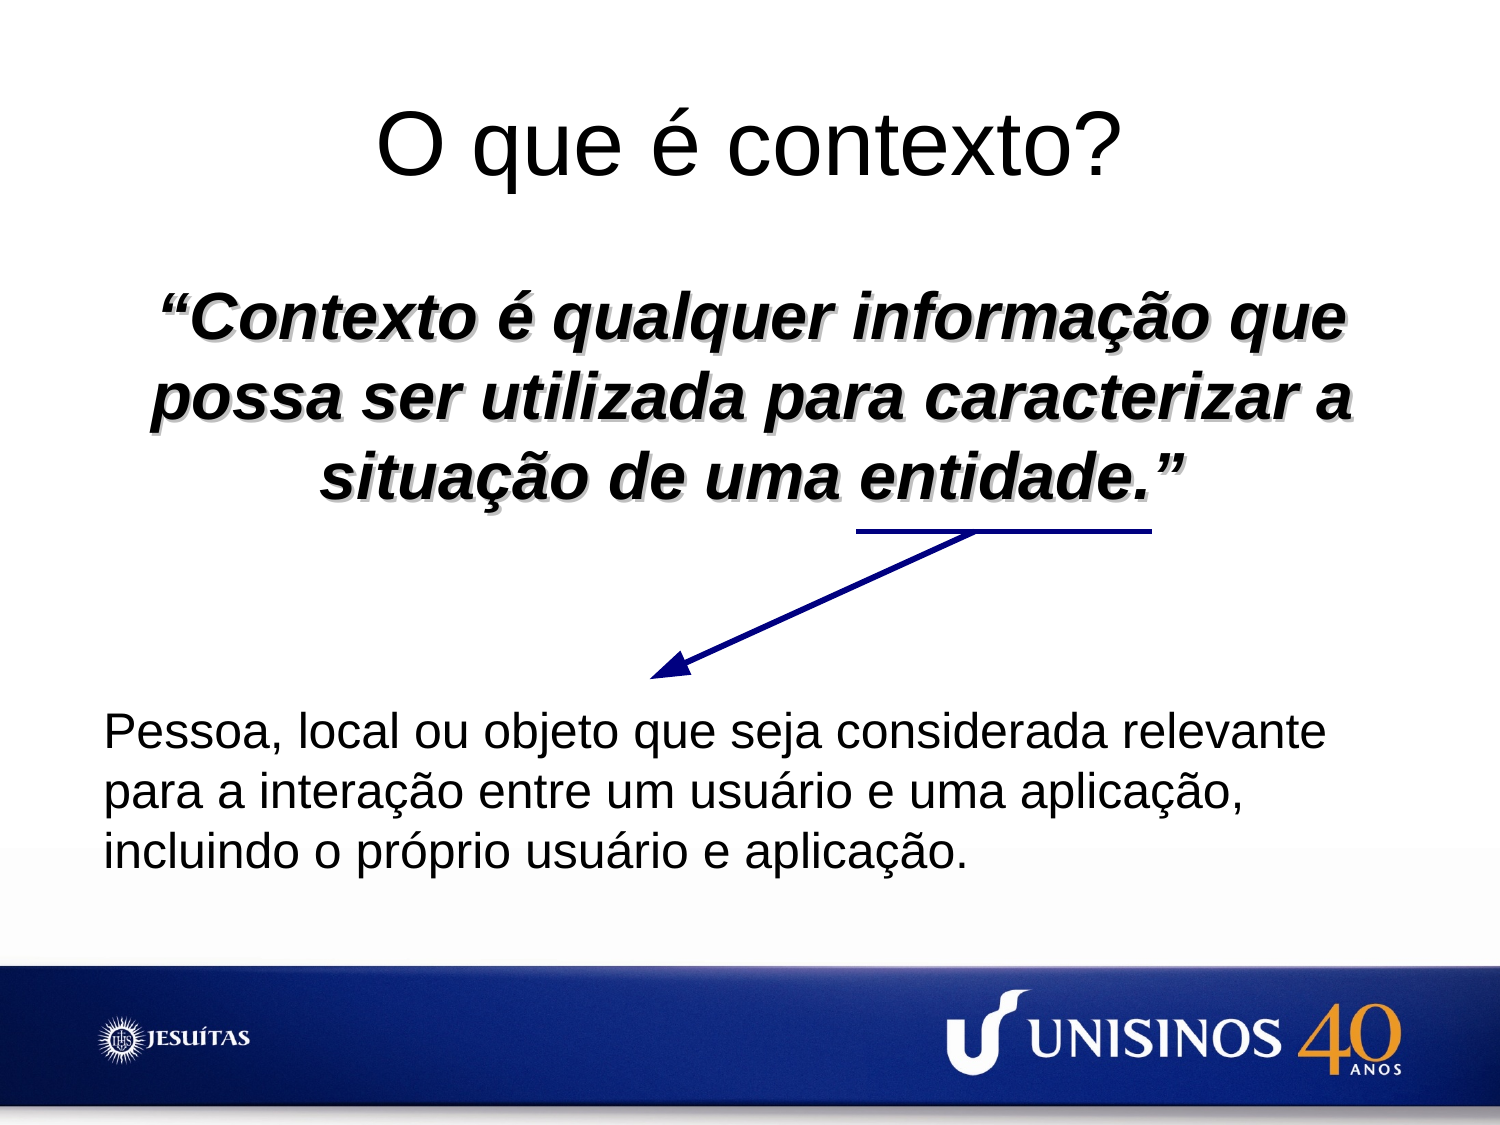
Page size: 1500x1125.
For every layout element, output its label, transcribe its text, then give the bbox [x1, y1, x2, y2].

text_box “Contexto é qualquer informação que possa ser utilizada para caracterizar a situação de uma entidade.” [88, 265, 1418, 521]
title O que é contexto? [75, 45, 1426, 233]
picture [0, 848, 1500, 1125]
text_box Pessoa, local ou objeto que seja considerada relevante para a interação entre um usuário e uma aplicação, incluindo o próprio usuário e aplicação. [88, 691, 1447, 886]
